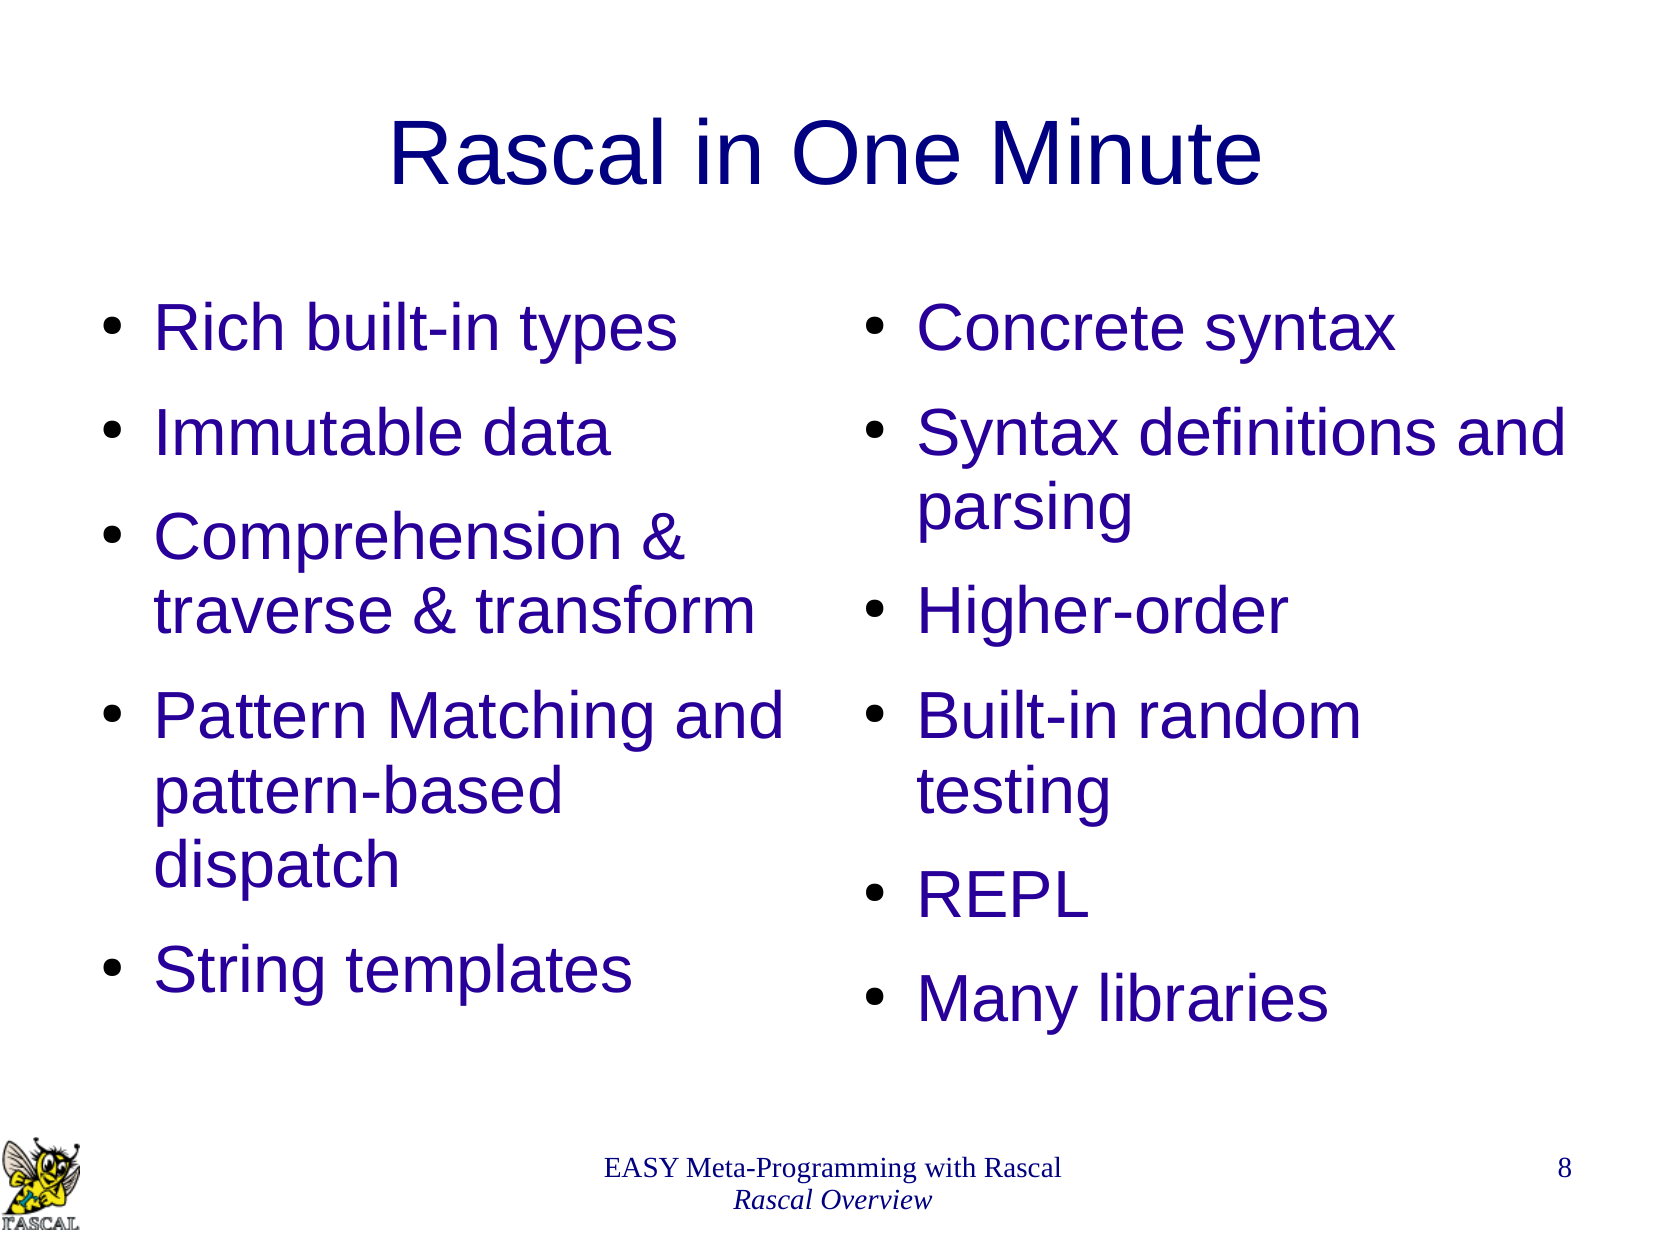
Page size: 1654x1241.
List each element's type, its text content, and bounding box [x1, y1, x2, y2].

list Rich built-in types Immutable data Comprehension & traverse & transform Pattern Matching and pattern-based dispatch String templates [82, 290, 809, 1088]
list Concrete syntax Syntax definitions and parsing Higher-order Built-in random testing REPL Many libraries [845, 290, 1572, 1109]
title Rascal in One Minute [82, 49, 1571, 257]
picture [1, 1137, 80, 1230]
